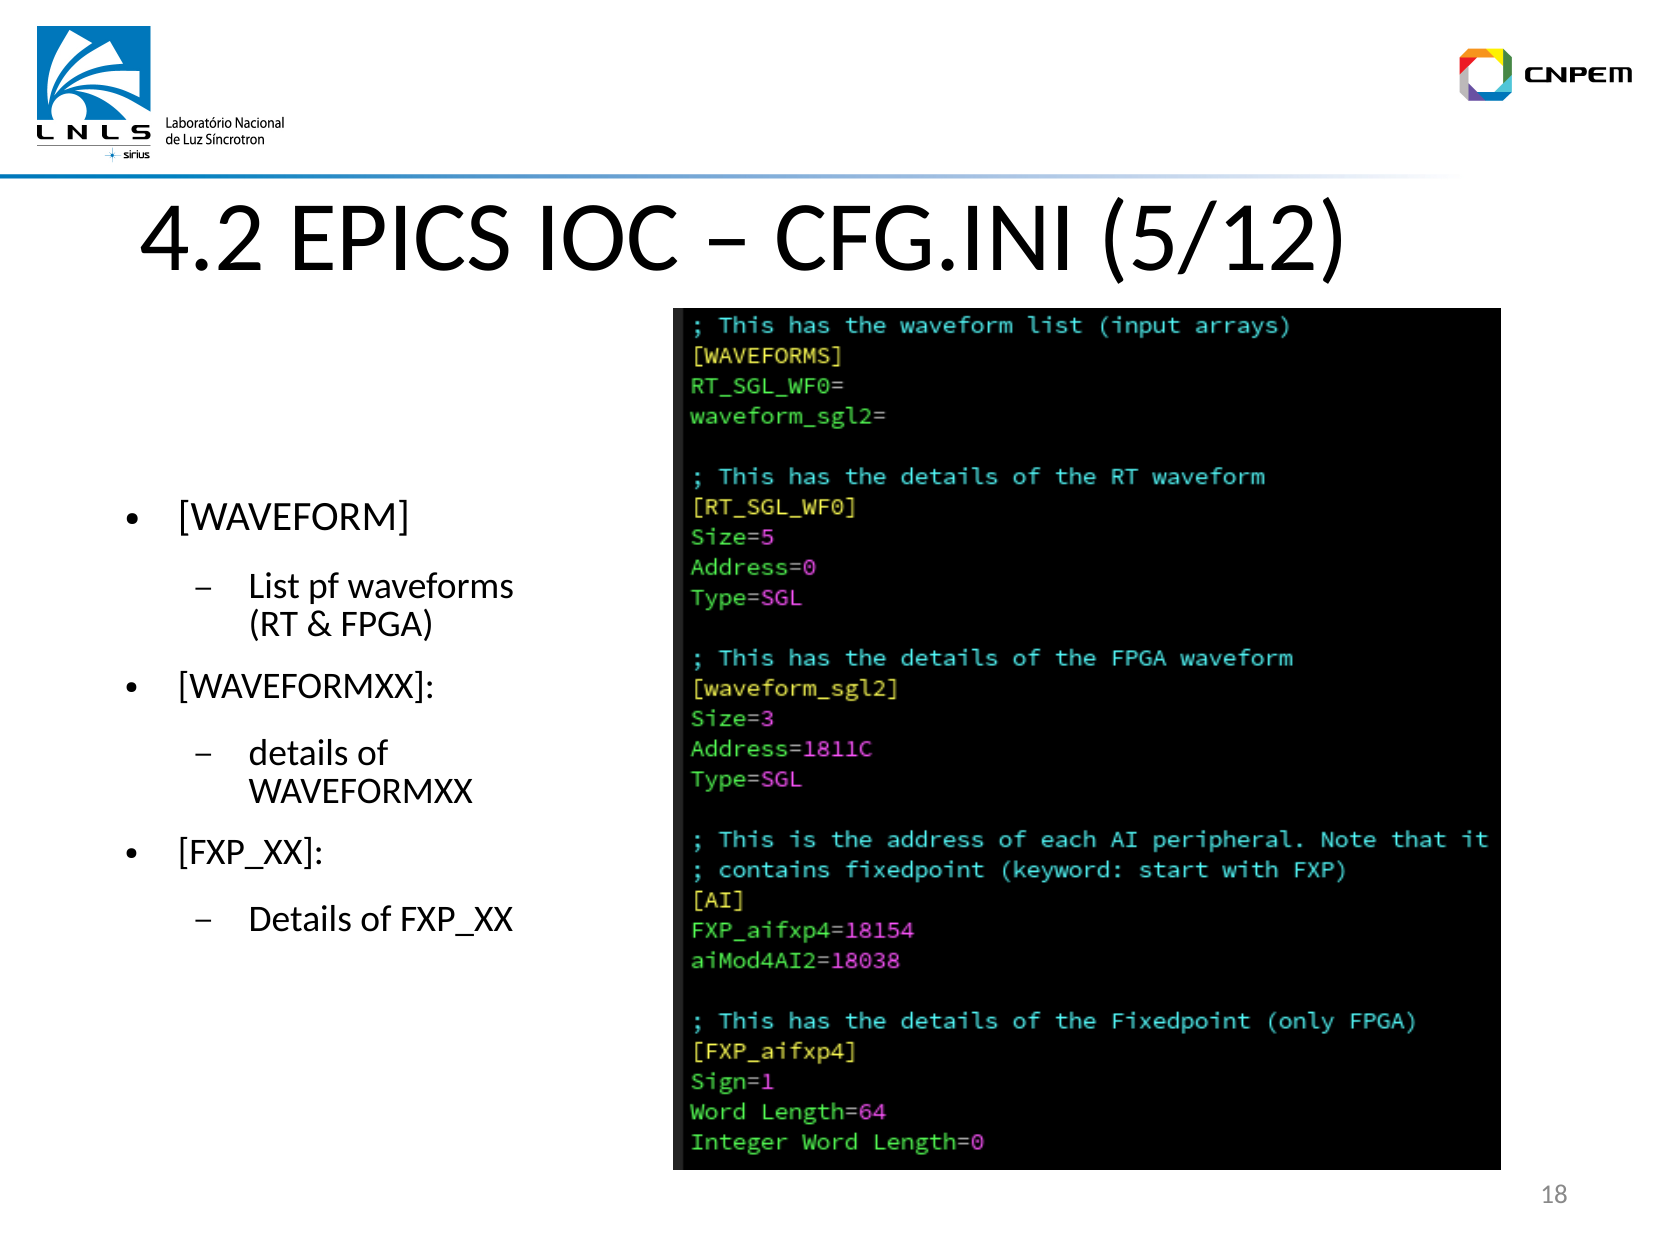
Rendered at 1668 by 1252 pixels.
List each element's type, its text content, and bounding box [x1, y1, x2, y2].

picture [0, 0, 1668, 1251]
list [WAVEFORM] List pf waveforms (RT & FPGA) [WAVEFORMXX]: details of WAVEFORMXX [FXP_XX]: Details of FXP_XX [107, 499, 534, 1072]
text_box 4.2 EPICS IOC – CFG.INI (5/12) [139, 145, 1580, 346]
